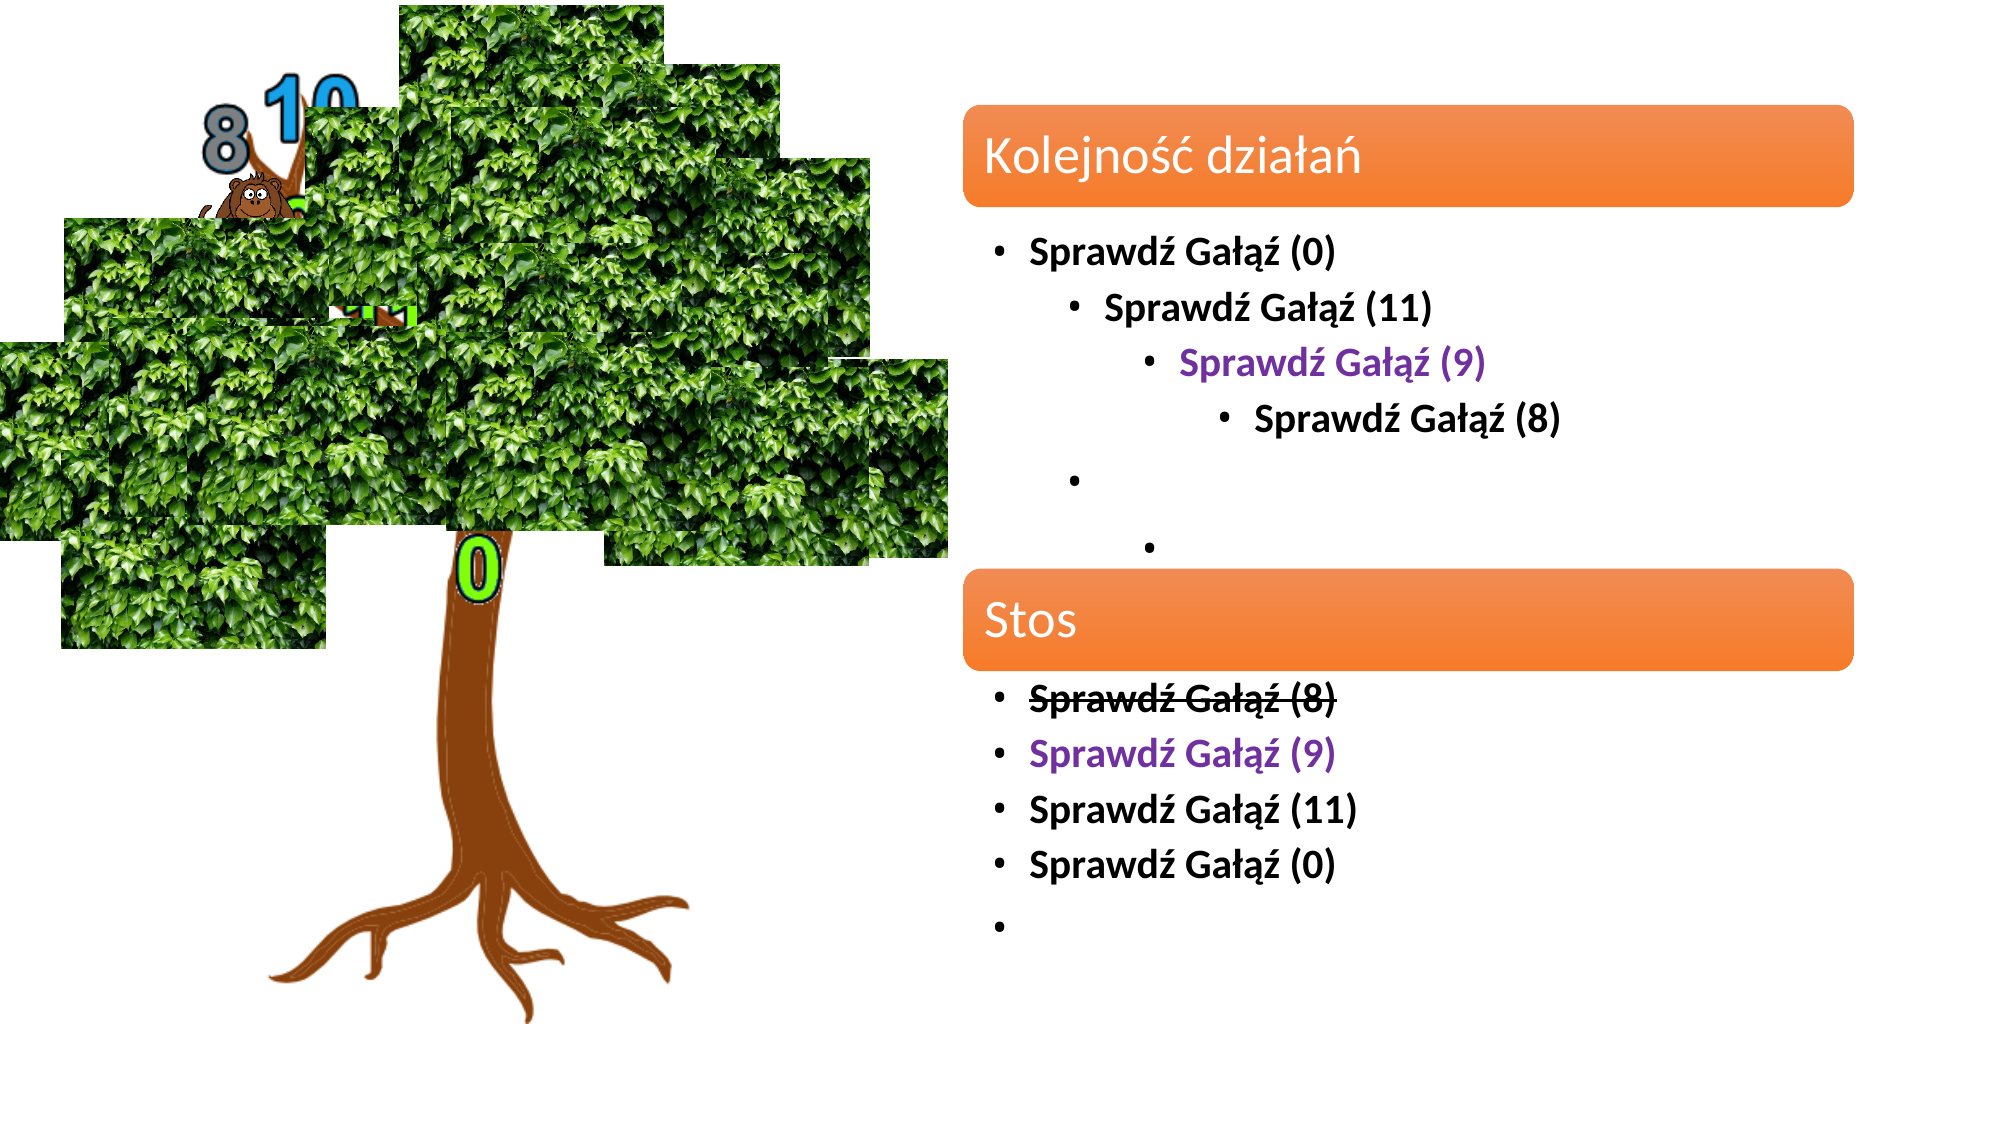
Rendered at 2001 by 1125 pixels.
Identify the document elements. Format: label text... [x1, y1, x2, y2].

text_box Stos [963, 568, 1854, 671]
text_box Sprawdź Gałąź (0) Sprawdź Gałąź (11) Sprawdź Gałąź (9) Sprawdź Gałąź (8) [963, 224, 1854, 569]
text_box Kolejność działań [963, 104, 1854, 208]
picture [0, 5, 948, 1024]
text_box Sprawdź Gałąź (8) Sprawdź Gałąź (9) Sprawdź Gałąź (11) Sprawdź Gałąź (0) [963, 671, 1854, 954]
